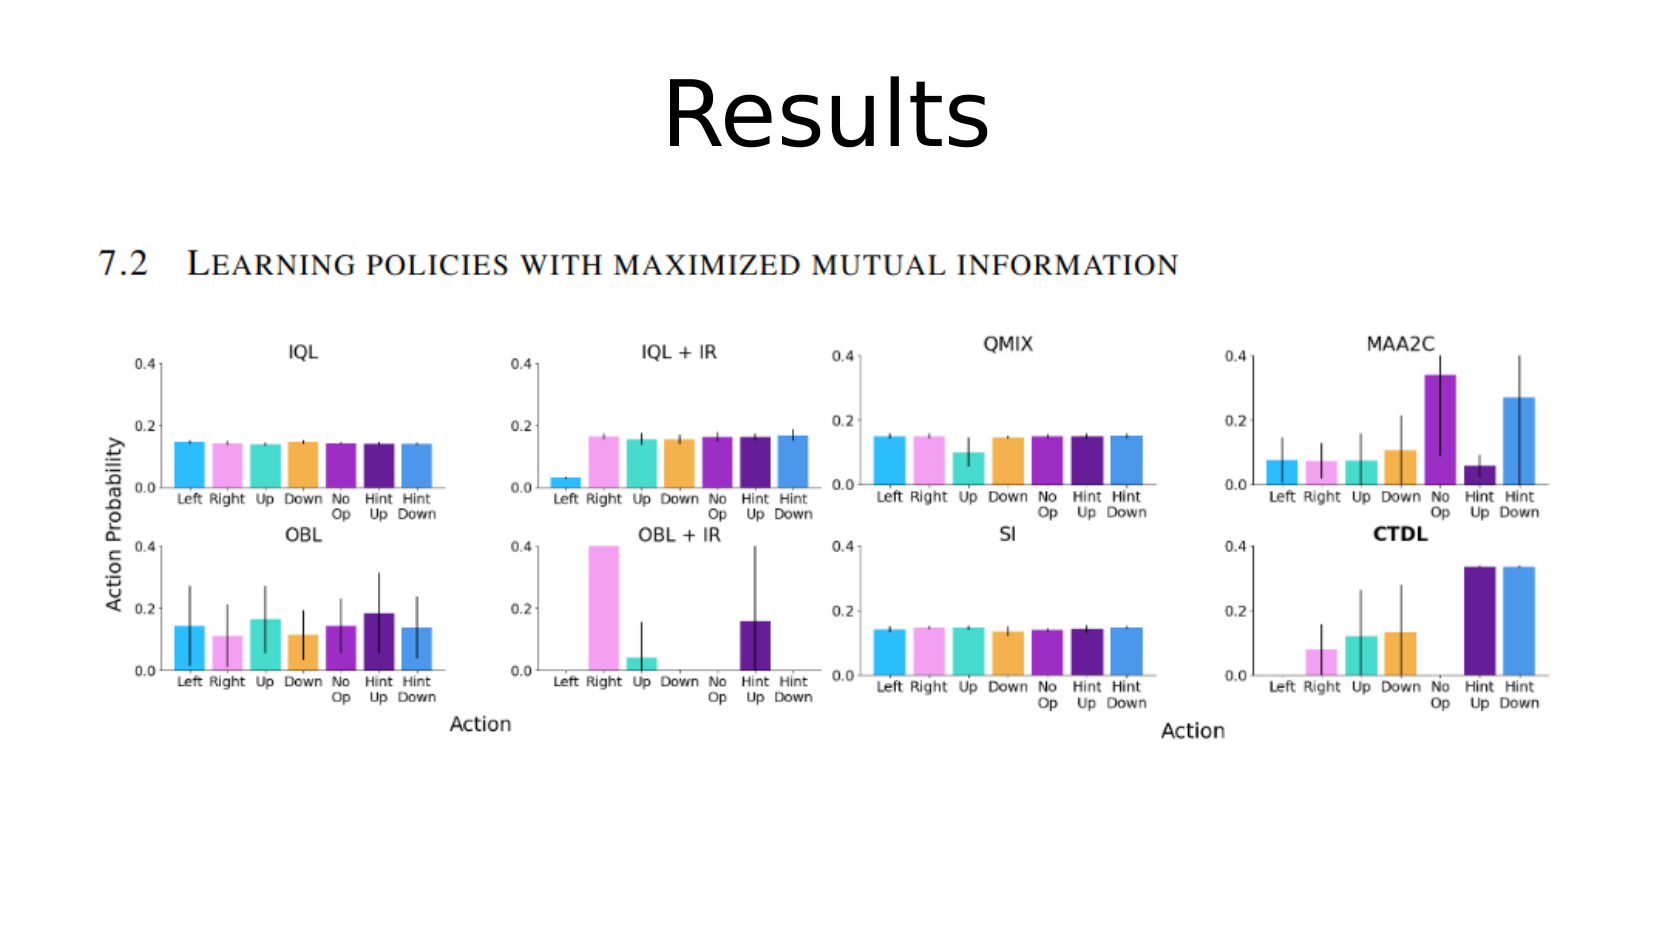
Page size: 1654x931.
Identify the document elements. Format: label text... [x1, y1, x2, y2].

picture [82, 224, 1571, 750]
title Results [82, 37, 1571, 193]
